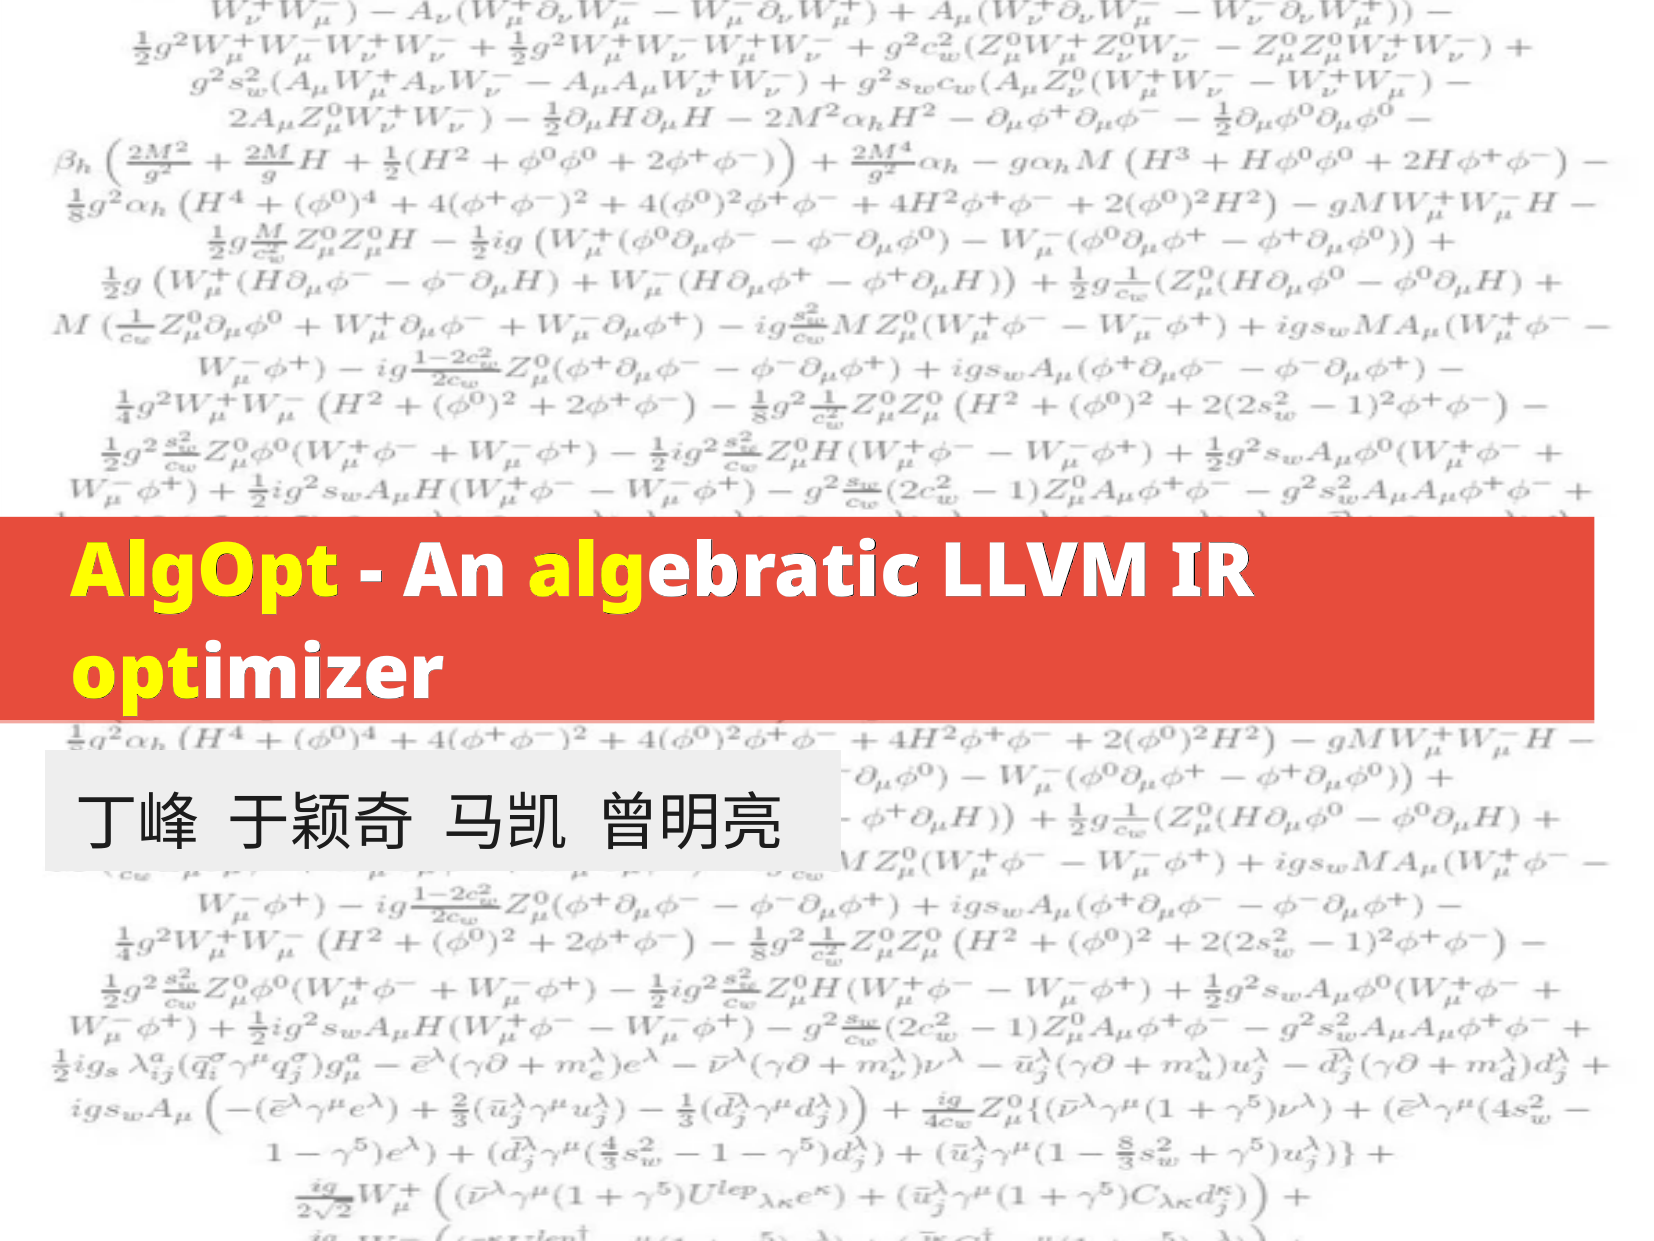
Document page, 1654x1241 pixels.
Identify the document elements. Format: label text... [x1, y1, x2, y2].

subtitle 丁峰 于颖奇 马凯 曾明亮 [75, 771, 1581, 1186]
picture [0, 720, 1654, 1241]
picture [0, 0, 1654, 517]
title AlgOpt - An algebratic LLVM IR optimizer [70, 516, 1607, 664]
text_box [45, 750, 841, 871]
